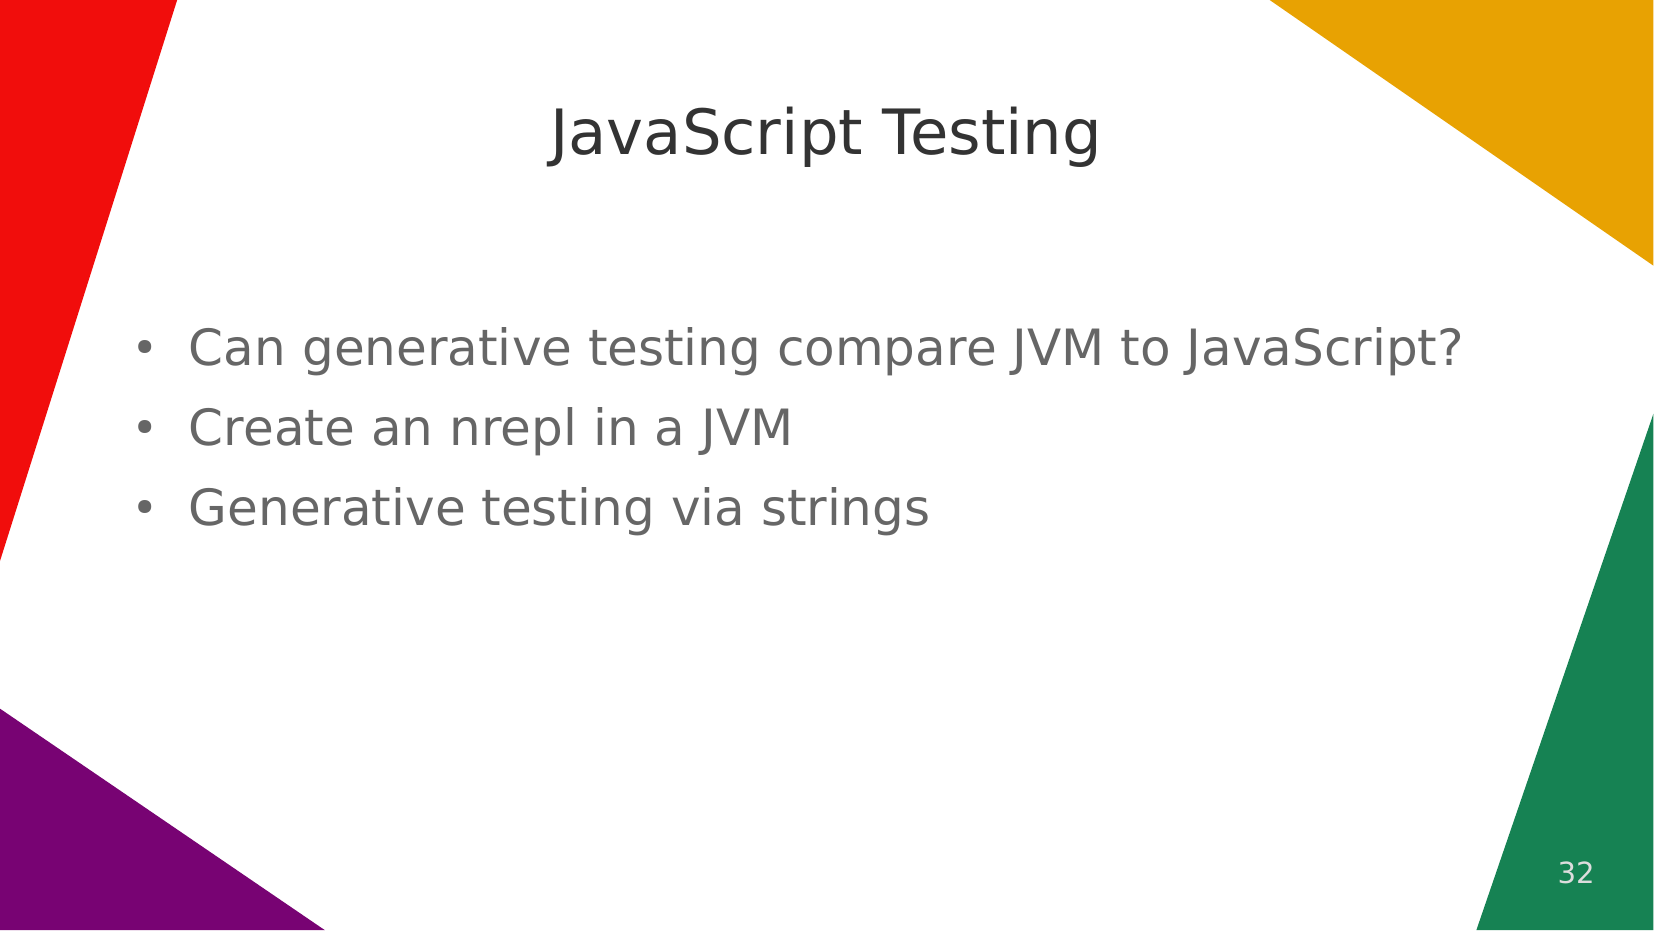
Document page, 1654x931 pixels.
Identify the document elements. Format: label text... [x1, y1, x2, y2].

list Can generative testing compare JVM to JavaScript? Create an nrepl in a JVM Generative testing via strings [118, 318, 1536, 827]
title JavaScript Testing [118, 59, 1536, 207]
